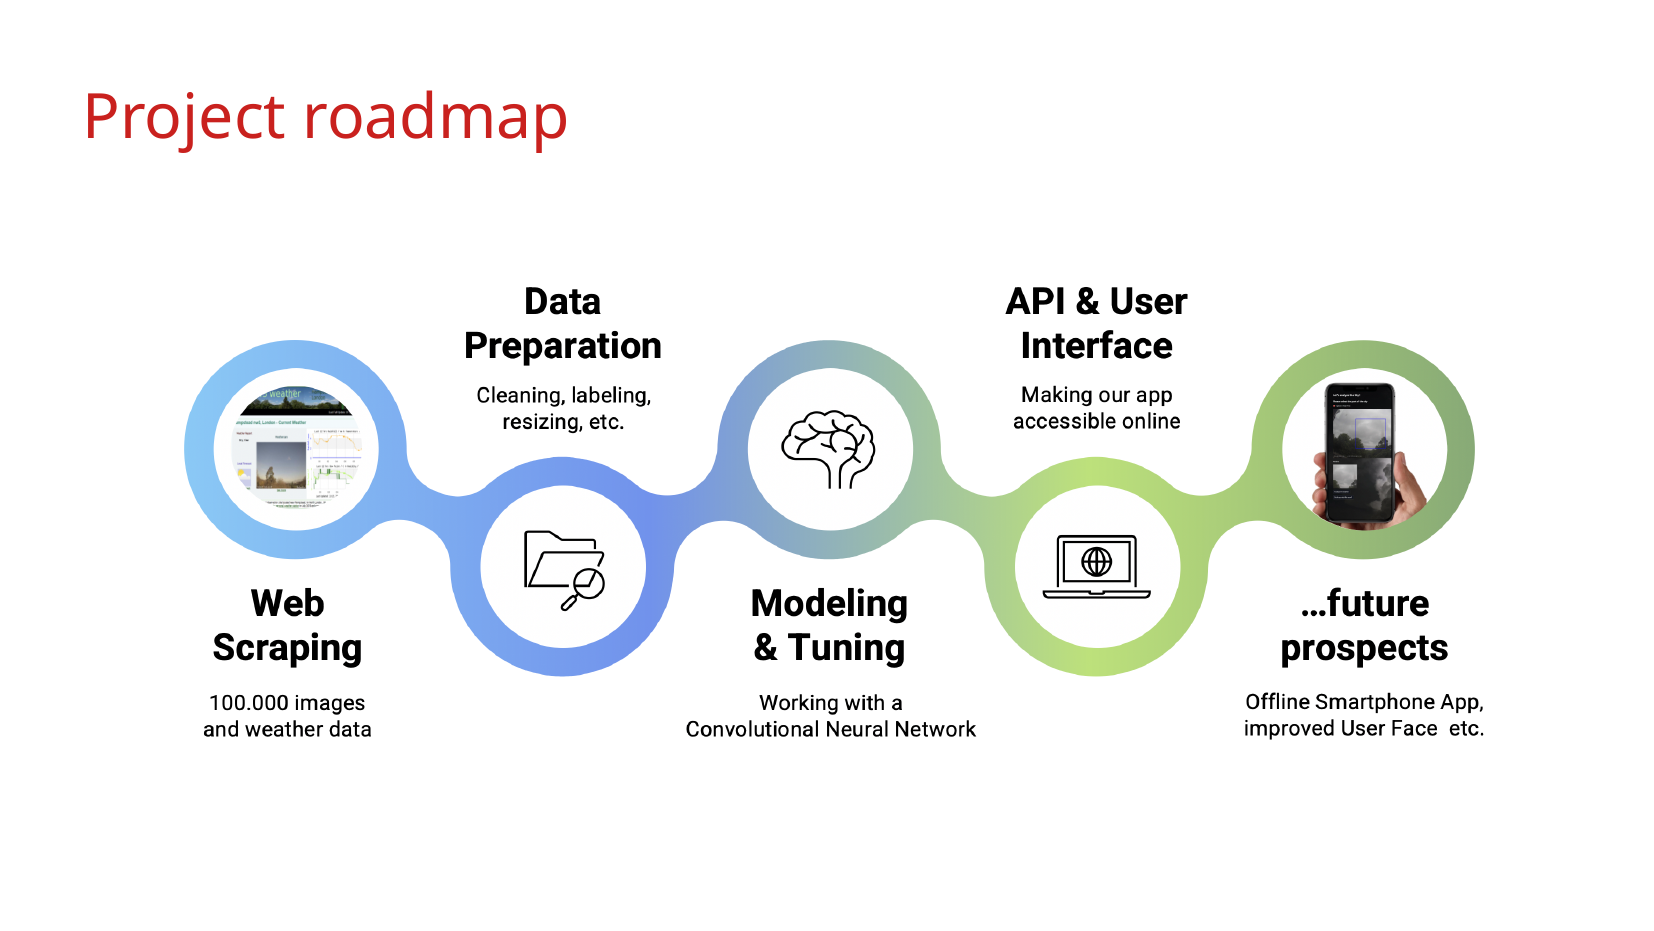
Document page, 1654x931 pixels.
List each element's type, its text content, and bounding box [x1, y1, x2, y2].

picture [147, 193, 1506, 763]
title Project roadmap [82, 37, 1571, 193]
